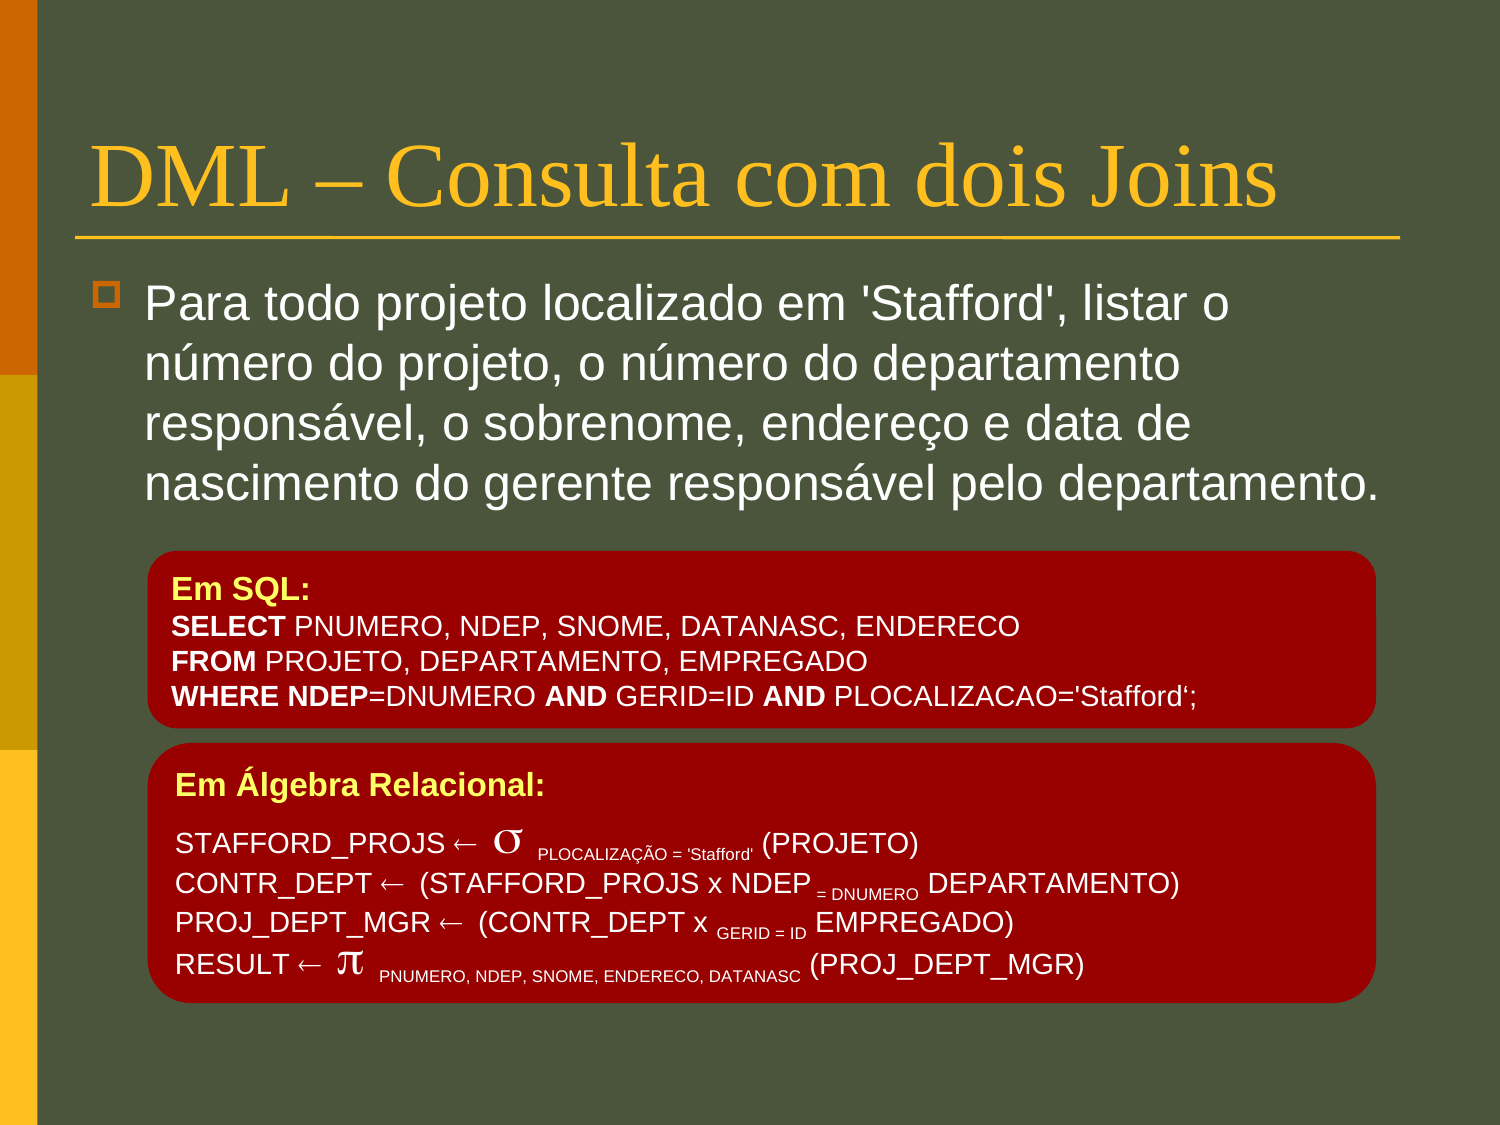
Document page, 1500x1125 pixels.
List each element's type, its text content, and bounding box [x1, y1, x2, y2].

title DML – Consulta com dois Joins [75, 45, 1426, 233]
list Para todo projeto localizado em 'Stafford', listar o número do projeto, o número do departamento responsável, o sobrenome, endereço e data de nascimento do gerente responsável pelo departamento. [75, 262, 1426, 528]
text_box Em SQL: SELECT PNUMERO, NDEP, SNOME, DATANASC, ENDERECO FROM PROJETO, DEPARTAMENTO, EMPREGADO WHERE NDEP=DNUMERO AND GERID=ID AND PLOCALIZACAO='Stafford‘; [147, 550, 1377, 729]
text_box Em Álgebra Relacional: STAFFORD_PROJS PLOCALIZAÇÃO = 'Stafford' (PROJETO) CONTR_DEPT (STAFFORD_PROJS x NDEP = DNUMERO DEPARTAMENTO) PROJ_DEPT_MGR (CONTR_DEPT x GERID = ID EMPREGADO) RESULT PNUMERO, NDEP, SNOME, ENDERECO, DATANASC (PROJ_DEPT_MGR) [147, 742, 1377, 1004]
